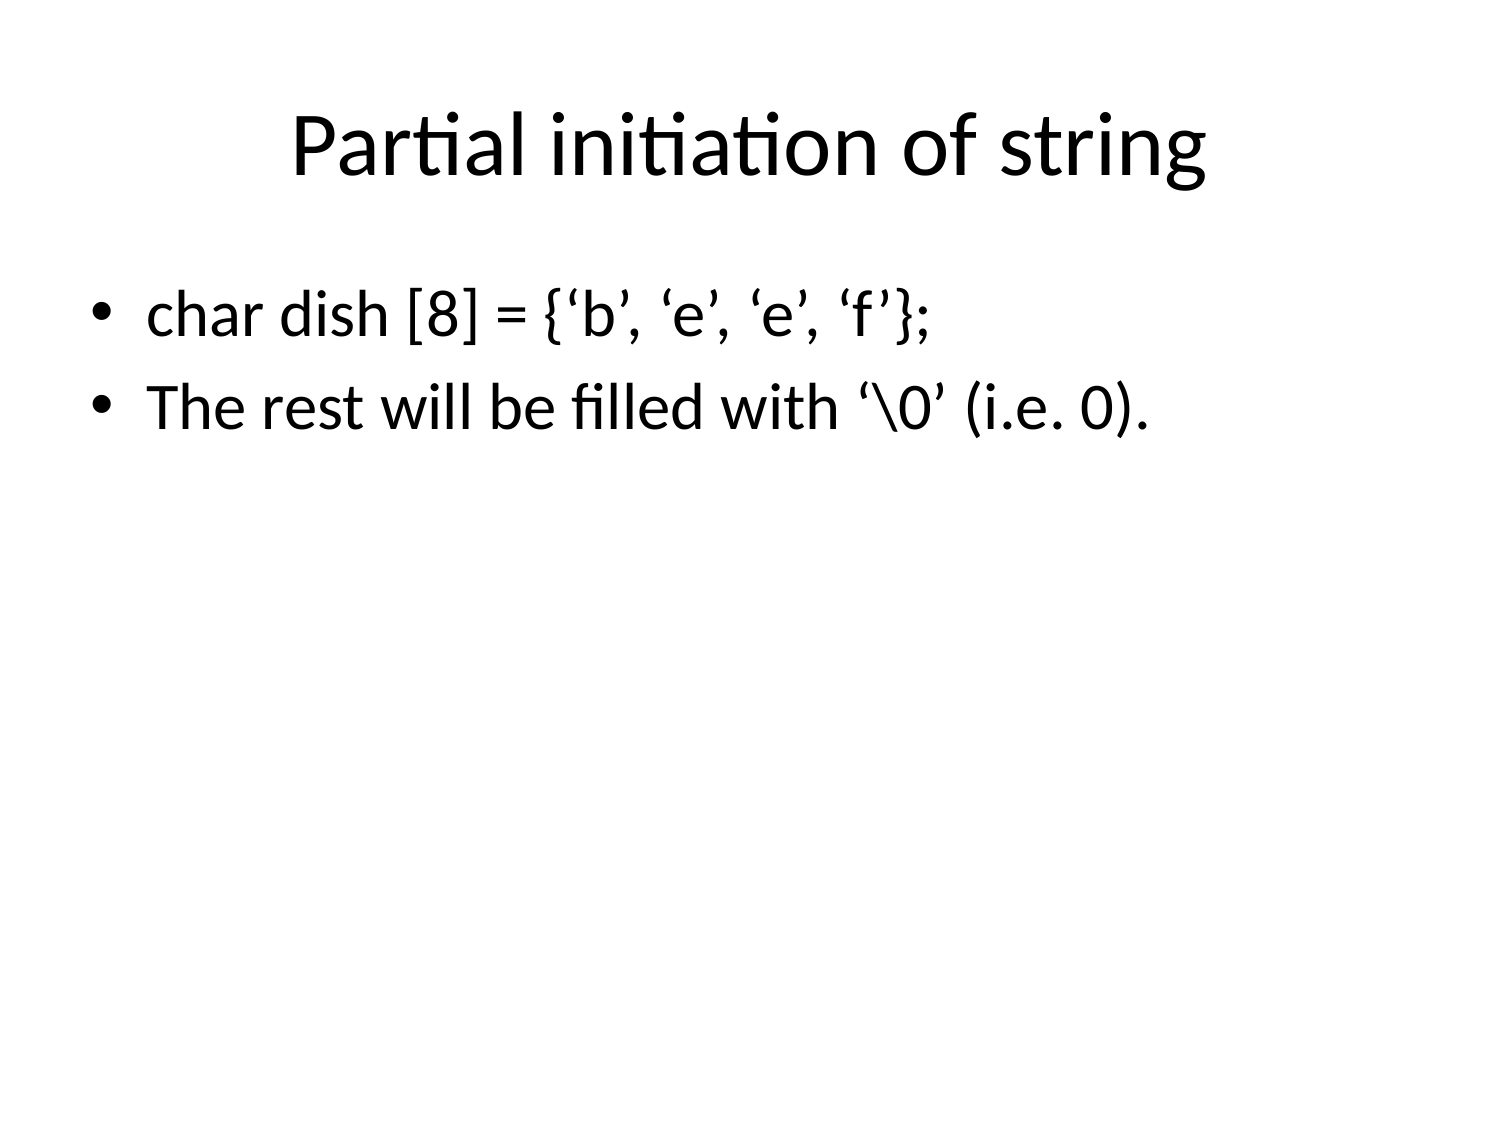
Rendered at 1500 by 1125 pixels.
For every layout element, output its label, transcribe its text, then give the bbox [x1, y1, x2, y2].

title Partial initiation of string [75, 45, 1425, 233]
list char dish [8] = {‘b’, ‘e’, ‘e’, ‘f’}; The rest will be filled with ‘\0’ (i.e. 0). [75, 262, 1425, 1005]
